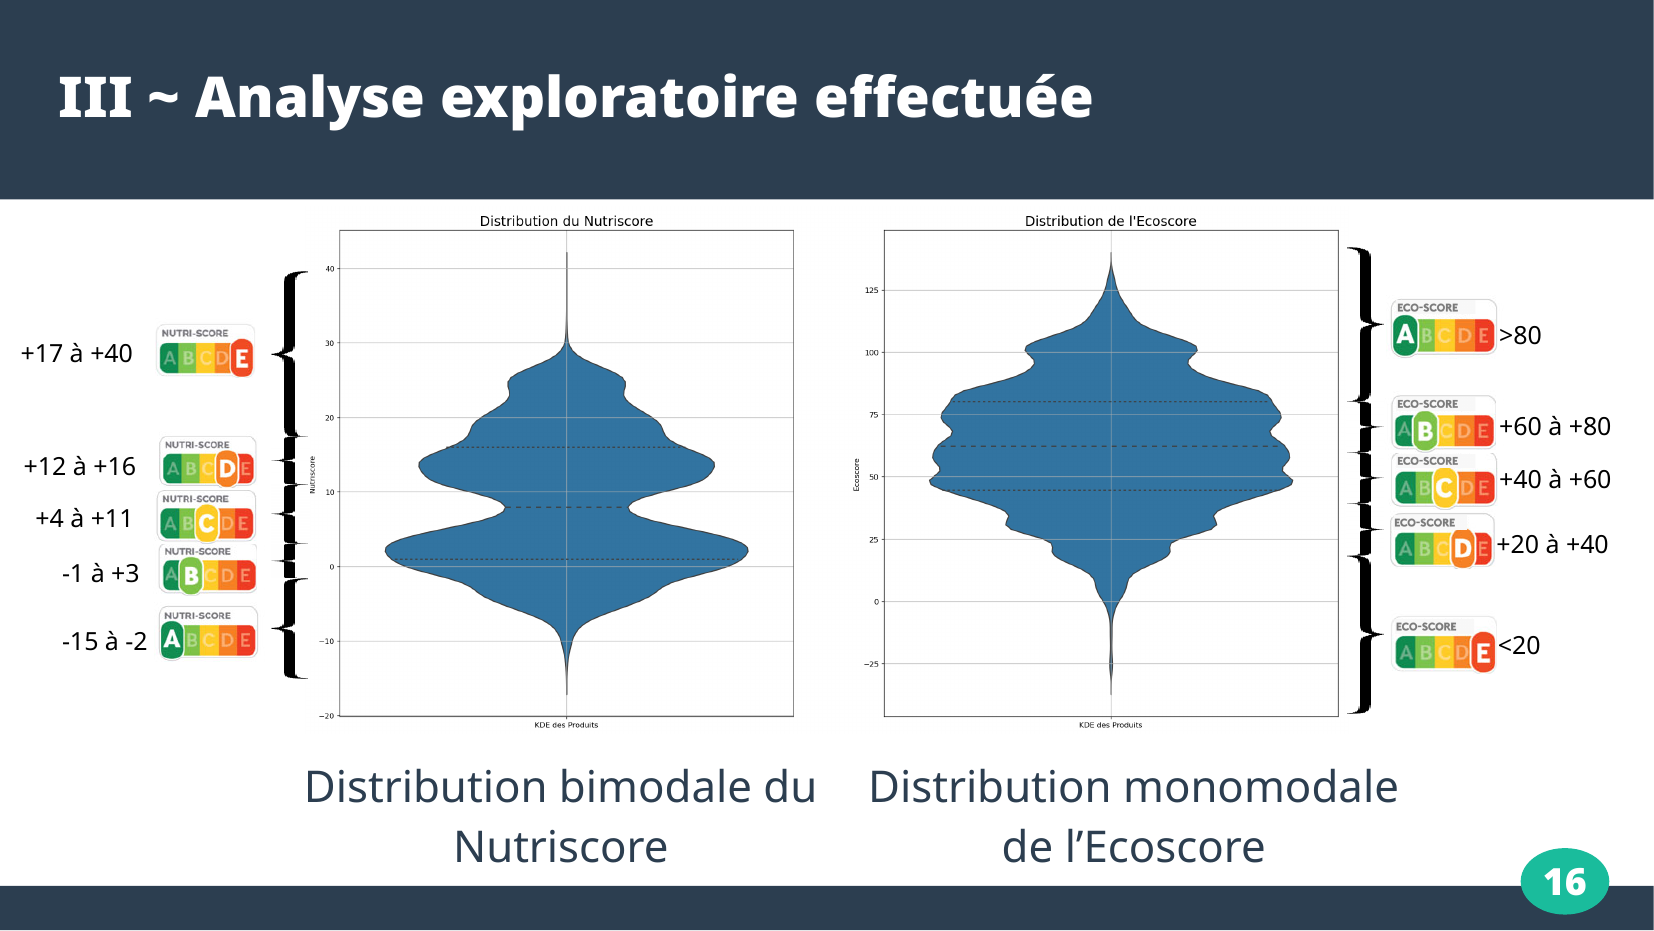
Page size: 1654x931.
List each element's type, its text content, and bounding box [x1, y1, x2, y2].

text_box +17 à +40 [5, 328, 173, 373]
text_box +4 à +11 [20, 492, 172, 538]
picture [150, 490, 265, 596]
text_box +12 à +16 [8, 441, 176, 486]
picture [271, 206, 1504, 734]
list Distribution monomodale de l’Ecoscore [827, 755, 1418, 931]
text_box <20 [1483, 620, 1566, 665]
text_box -15 à -2 [47, 616, 175, 661]
picture [153, 602, 265, 666]
text_box +60 à +80 [1484, 401, 1652, 446]
title III ~ Analyse exploratoire effectuée [59, 37, 1595, 155]
text_box >80 [1484, 310, 1567, 355]
text_box +20 à +40 [1481, 519, 1649, 564]
picture [156, 431, 258, 488]
picture [149, 318, 256, 378]
text_box +40 à +60 [1484, 454, 1652, 499]
list Distribution bimodale du Nutriscore [153, 755, 827, 931]
text_box -1 à +3 [47, 548, 171, 593]
